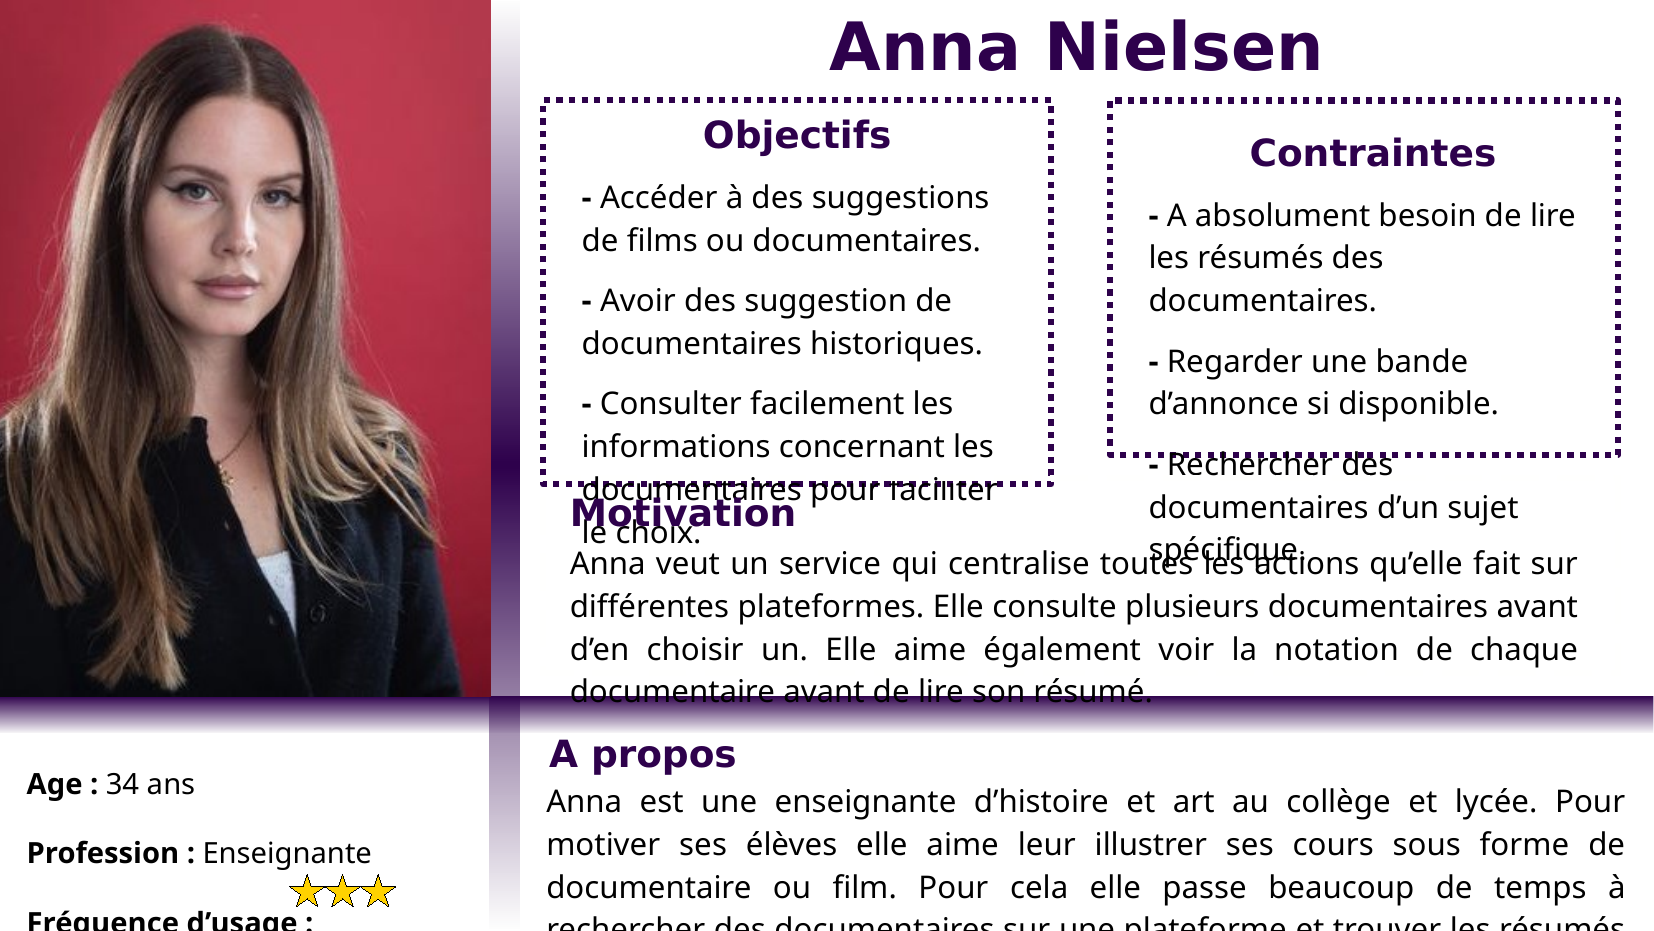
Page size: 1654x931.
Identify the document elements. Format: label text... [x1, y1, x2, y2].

text_box [0, 0, 1654, 931]
text_box Age : 34 ans Profession : Enseignante Fréquence d’usage : [11, 755, 461, 918]
picture [0, 0, 491, 697]
text_box Objectifs - Accéder à des suggestions de films ou documentaires. - Avoir des suggestion de documentaires historiques. - Consulter facilement les informations concernant les documentaires pour faciliter le choix. [566, 106, 1028, 484]
text_box Anna Nielsen [814, 0, 1347, 142]
text_box [289, 874, 396, 907]
text_box Anna est une enseignante d’histoire et art au collège et lycée. Pour motiver ses élèves elle aime leur illustrer ses cours sous forme de documentaire ou film. Pour cela elle passe beaucoup de temps à rechercher des documentaires sur une plateforme et trouver les résumés et informations sur d’autres. [531, 771, 1642, 931]
text_box Motivation Anna veut un service qui centralise toutes les actions qu’elle fait sur différentes plateformes. Elle consulte plusieurs documentaires avant d’en choisir un. Elle aime également voir la notation de chaque documentaire avant de lire son résumé. [555, 484, 1595, 708]
text_box Contraintes - A absolument besoin de lire les résumés des documentaires. - Regarder une bande d’annonce si disponible. - Rechercher des documentaires d’un sujet spécifique. [1133, 124, 1613, 457]
text_box A propos [549, 732, 1506, 771]
